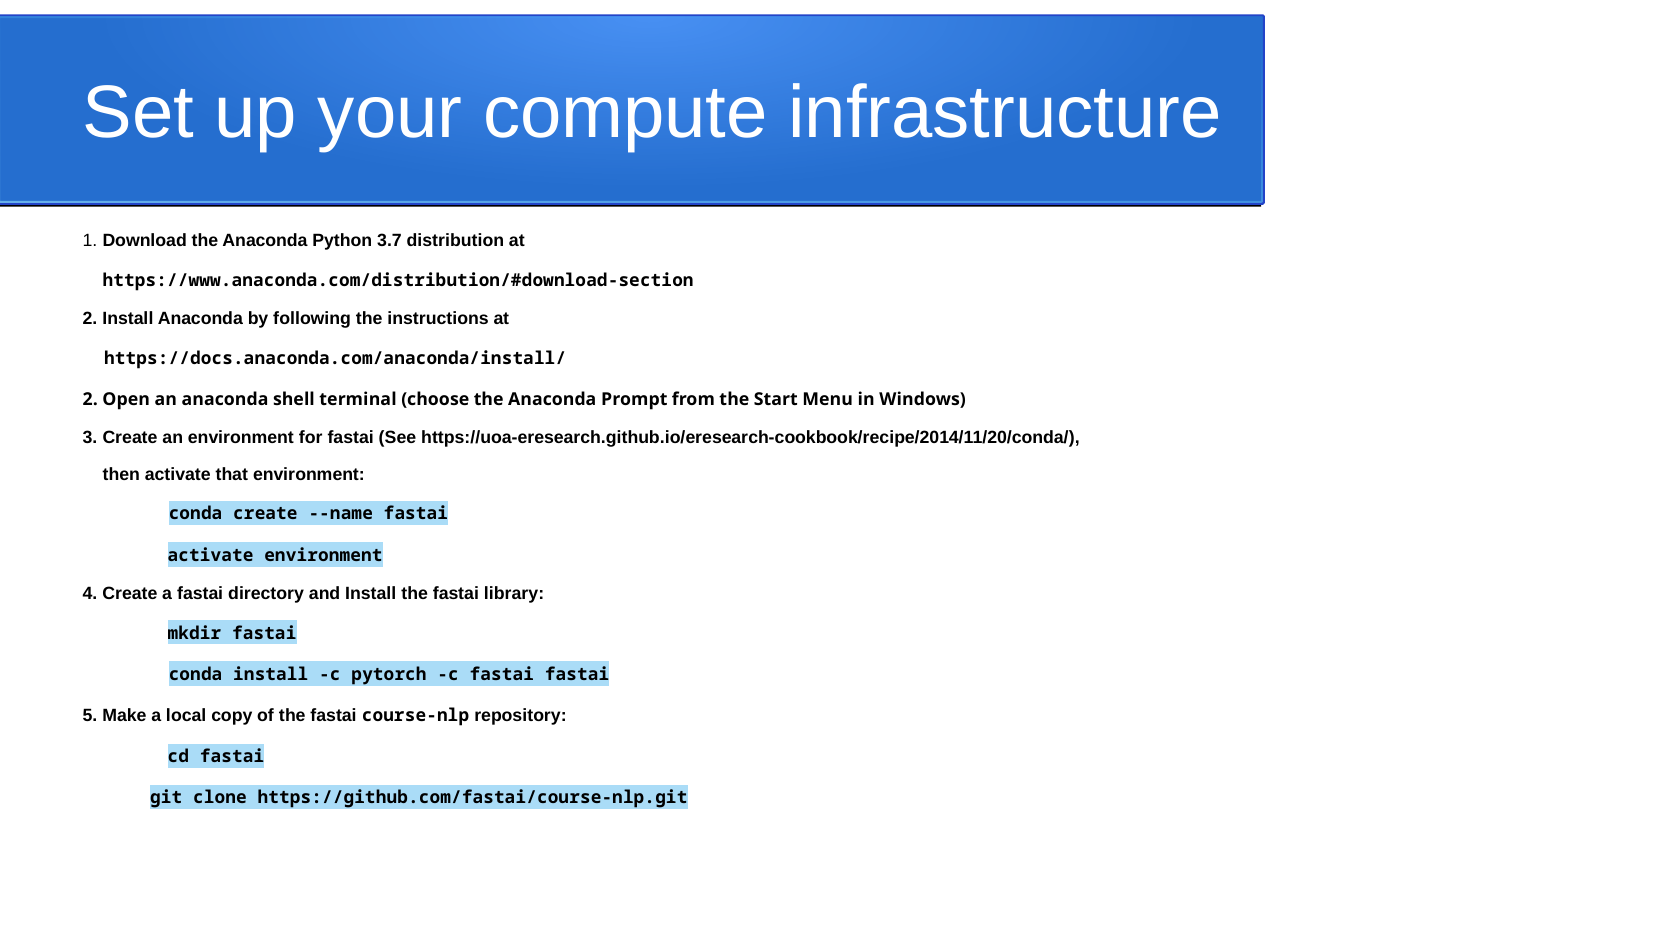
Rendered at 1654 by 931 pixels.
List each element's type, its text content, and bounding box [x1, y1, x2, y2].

title Set up your compute infrastructure [82, 35, 1235, 189]
list 1. Download the Anaconda Python 3.7 distribution at https://www.anaconda.com/distribution/#download-section 2. Install Anaconda by following the instructions at https://docs.anaconda.com/anaconda/install/ 2. Open an anaconda shell terminal (choose the Anaconda Prompt from the Start Menu in Windows) 3. Create an environment for fastai (See https://uoa-eresearch.github.io/eresearch-cookbook/recipe/2014/11/20/conda/), then activate that environment: conda create --name fastai activate environment 4. Create a fastai directory and Install the fastai library: mkdir fastai conda install -c pytorch -c fastai fastai 5. Make a local copy of the fastai course-nlp repository: cd fastai git clone https://github.com/fastai/course-nlp.git [82, 230, 1599, 892]
